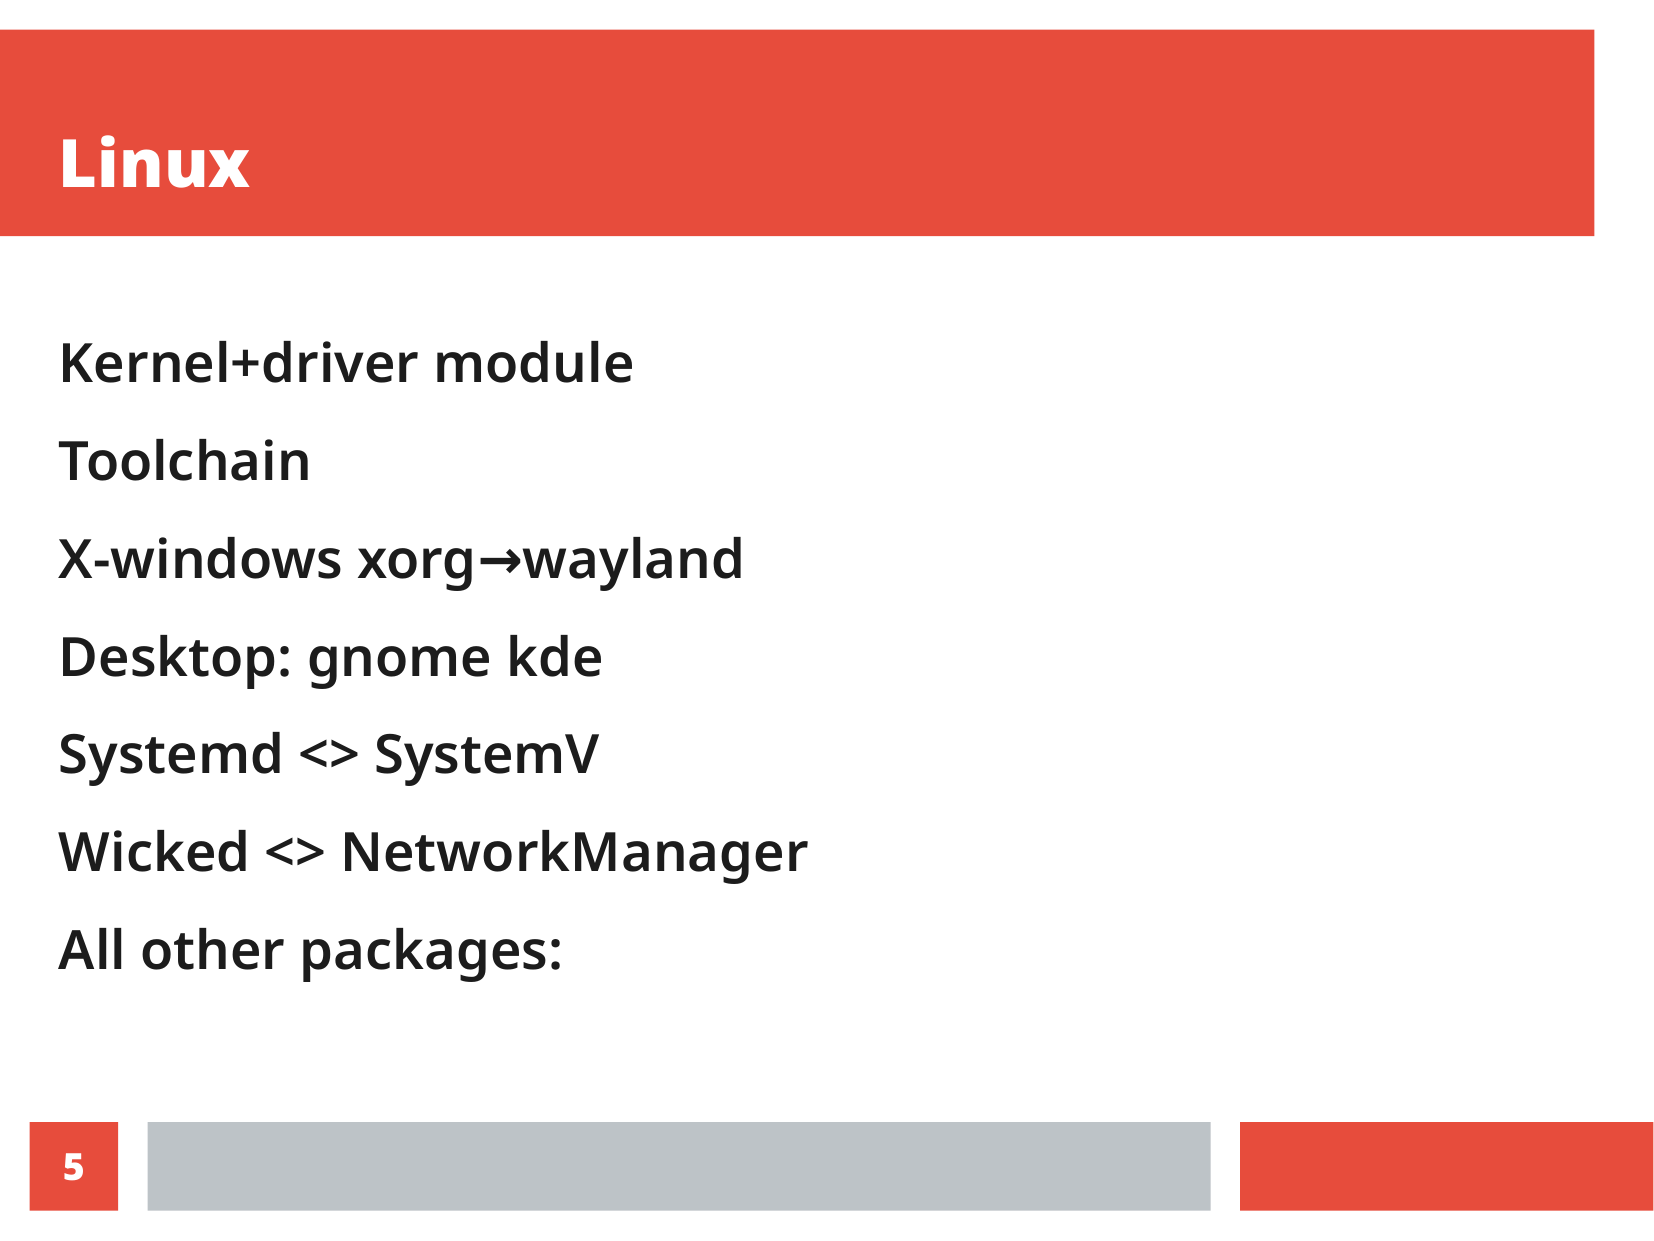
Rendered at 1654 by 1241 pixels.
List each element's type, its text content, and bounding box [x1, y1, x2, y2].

list Kernel+driver module Toolchain X-windows xorg→wayland Desktop: gnome kde Systemd <> SystemV Wicked <> NetworkManager All other packages: [59, 324, 1565, 1093]
title Linux [59, 59, 1595, 207]
